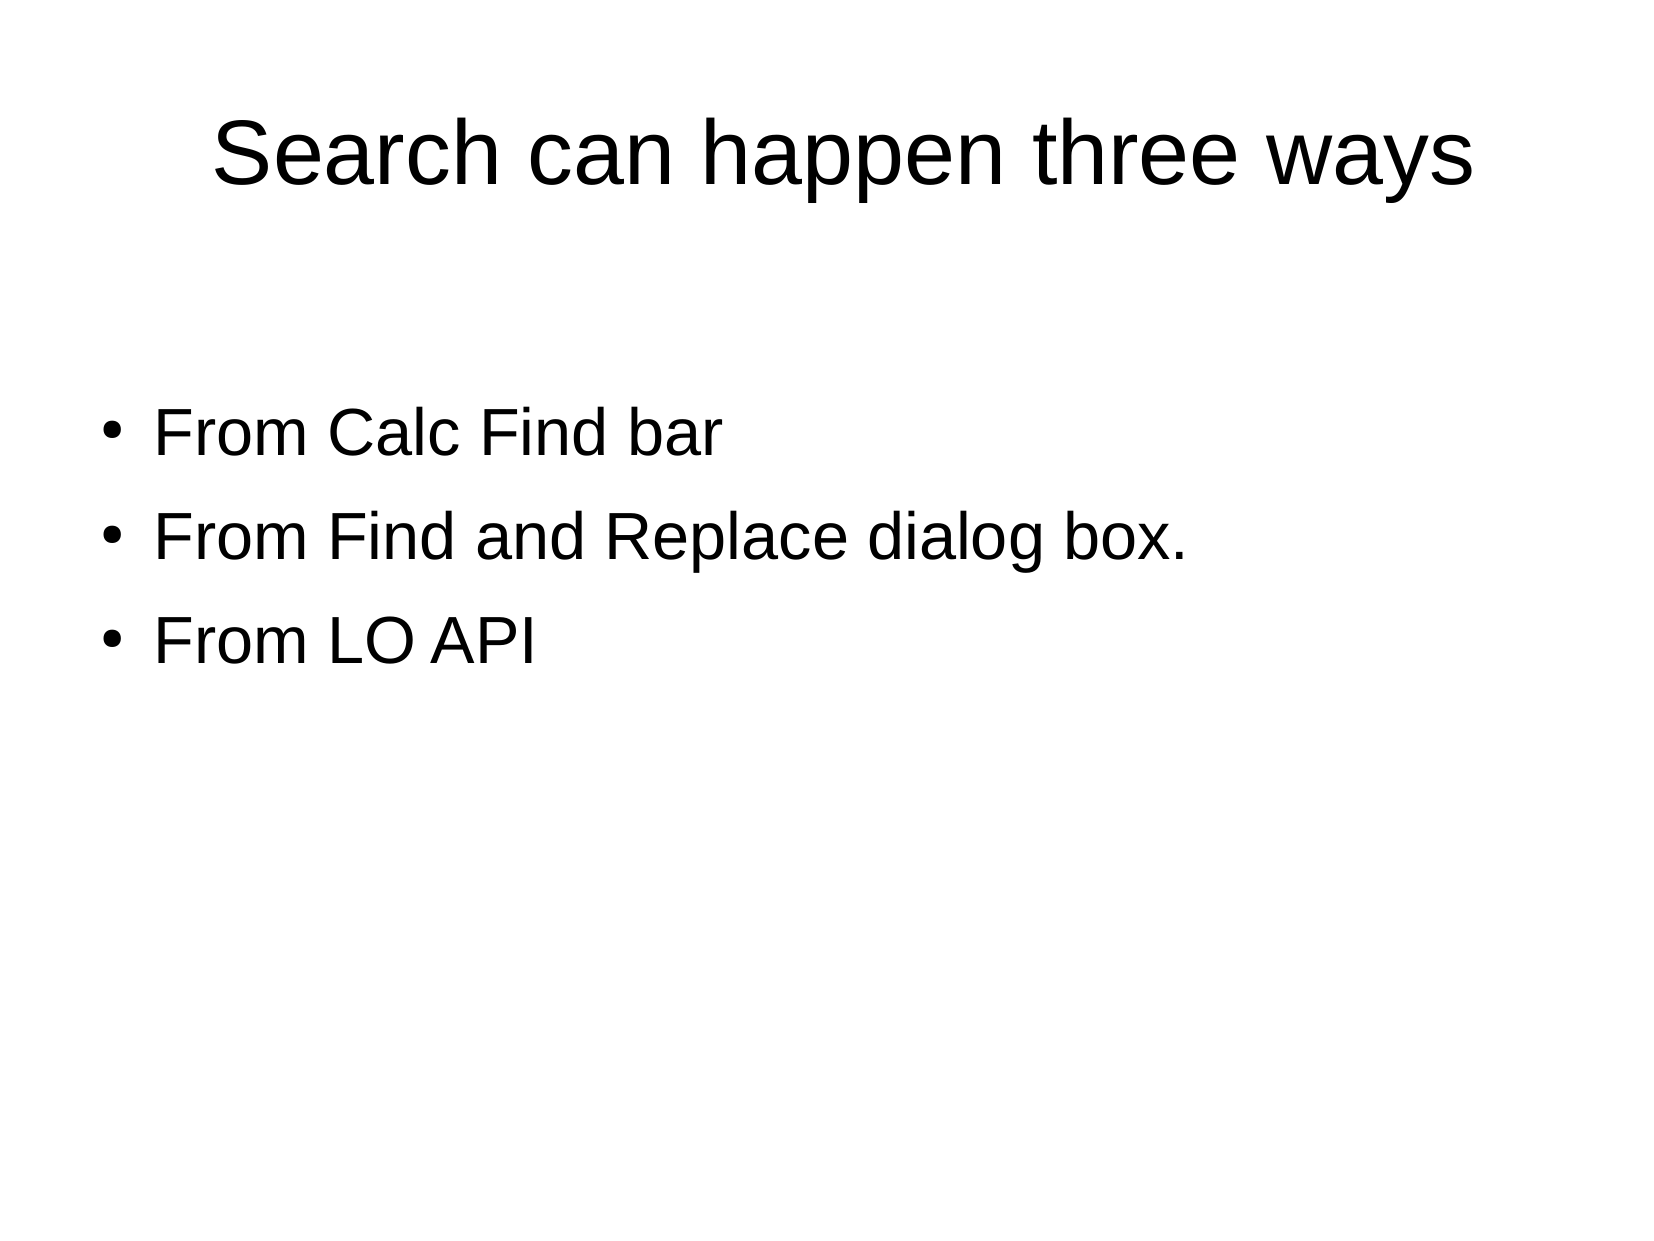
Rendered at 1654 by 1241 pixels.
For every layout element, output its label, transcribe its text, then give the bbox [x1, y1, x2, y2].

title Search can happen three ways [82, 49, 1571, 257]
list From Calc Find bar From Find and Replace dialog box. From LO API [82, 290, 1571, 1010]
